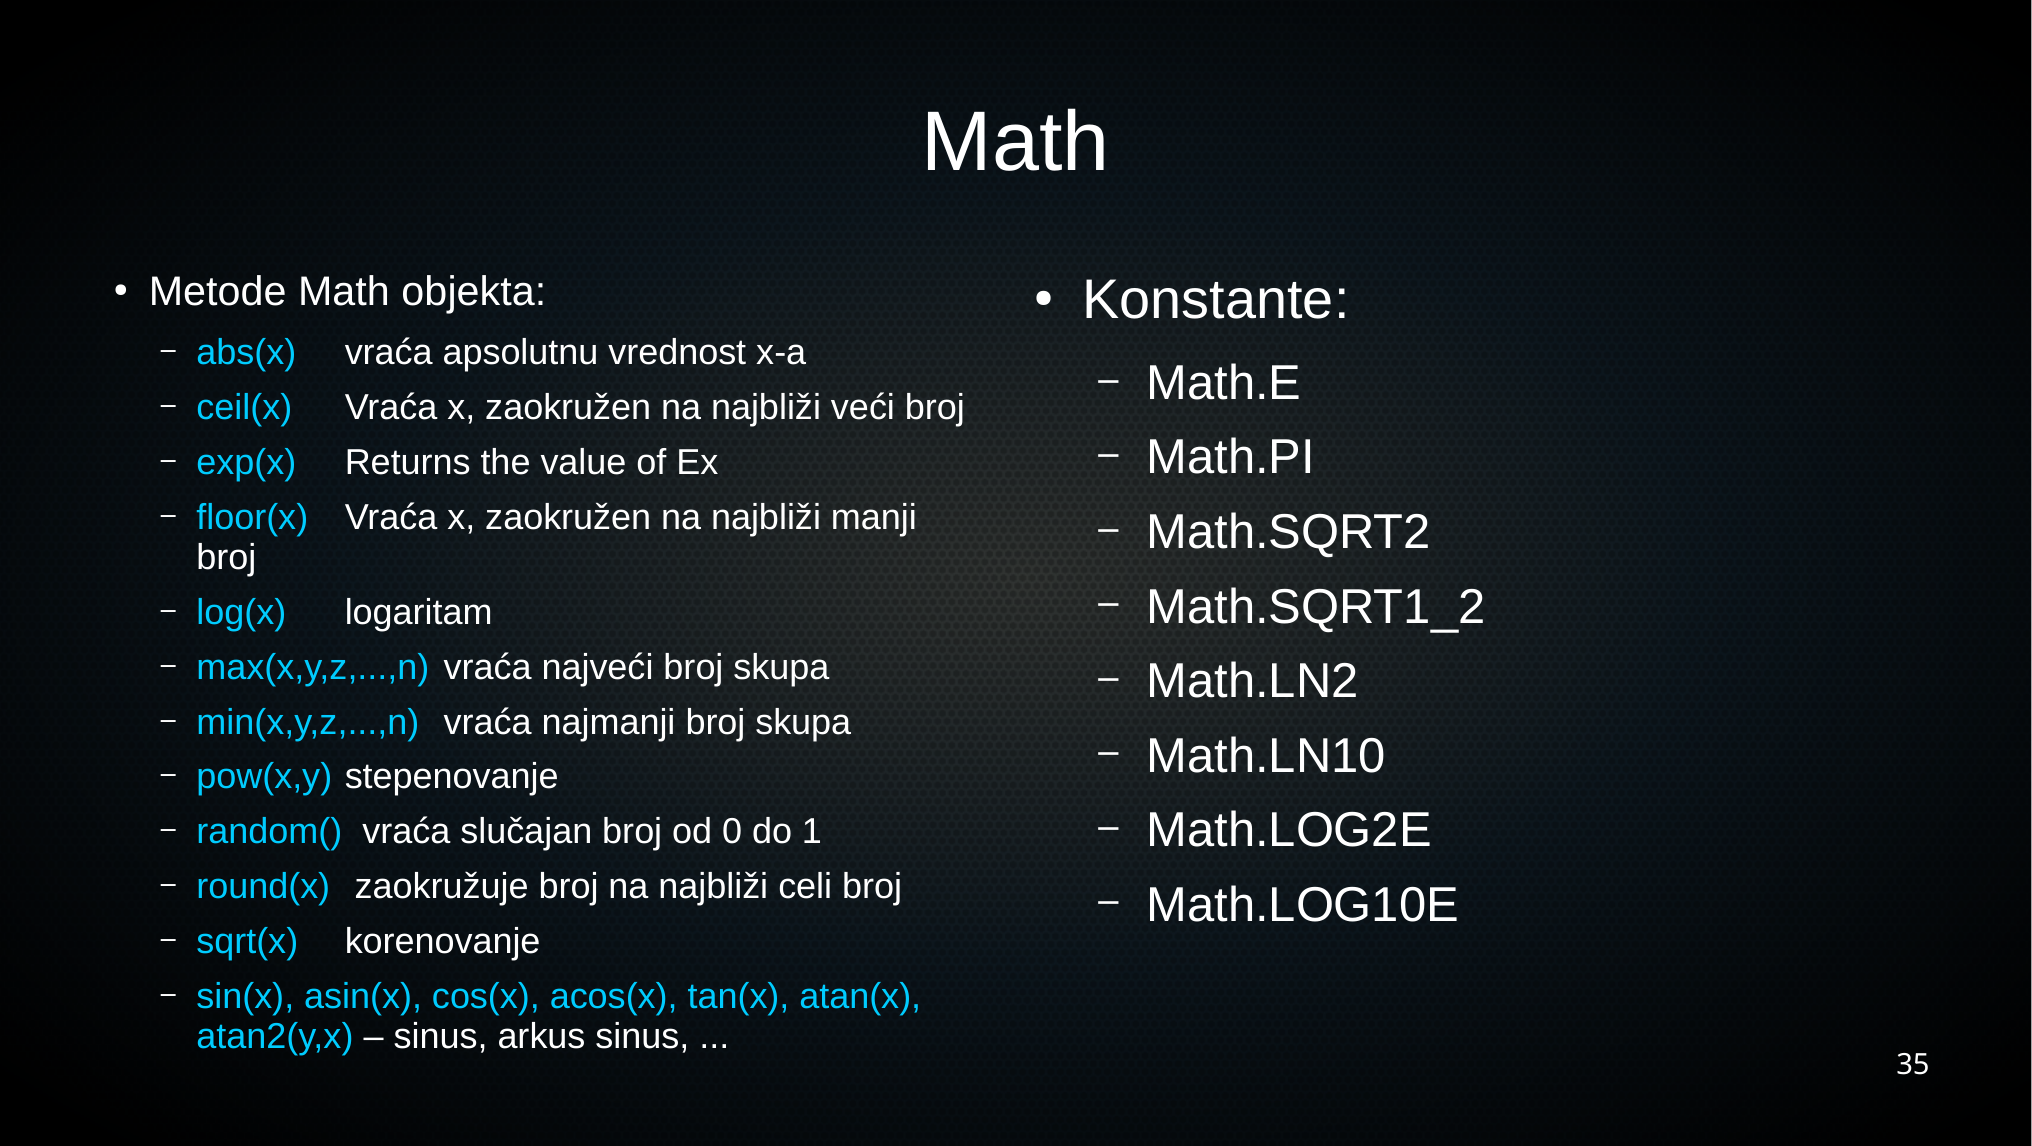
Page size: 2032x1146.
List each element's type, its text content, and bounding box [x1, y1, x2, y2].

picture [0, 0, 2032, 1146]
list Metode Math objekta: abs(x) vraća apsolutnu vrednost x-a ceil(x) Vraća x, zaokružen na najbliži veći broj exp(x) Returns the value of Ex floor(x) Vraća x, zaokružen na najbliži manji broj log(x) logaritam max(x,y,z,...,n) vraća najveći broj skupa min(x,y,z,...,n) vraća najmanji broj skupa pow(x,y) stepenovanje random() vraća slučajan broj od 0 do 1 round(x) zaokružuje broj na najbliži celi broj sqrt(x) korenovanje sin(x), asin(x), cos(x), acos(x), tan(x), atan(x), atan2(y,x) – sinus, arkus sinus, ... [101, 268, 974, 1075]
list Konstante: Math.E Math.PI Math.SQRT2 Math.SQRT1_2 Math.LN2 Math.LN10 Math.LOG2E Math.LOG10E [1017, 268, 1891, 933]
title Math [101, 45, 1930, 237]
